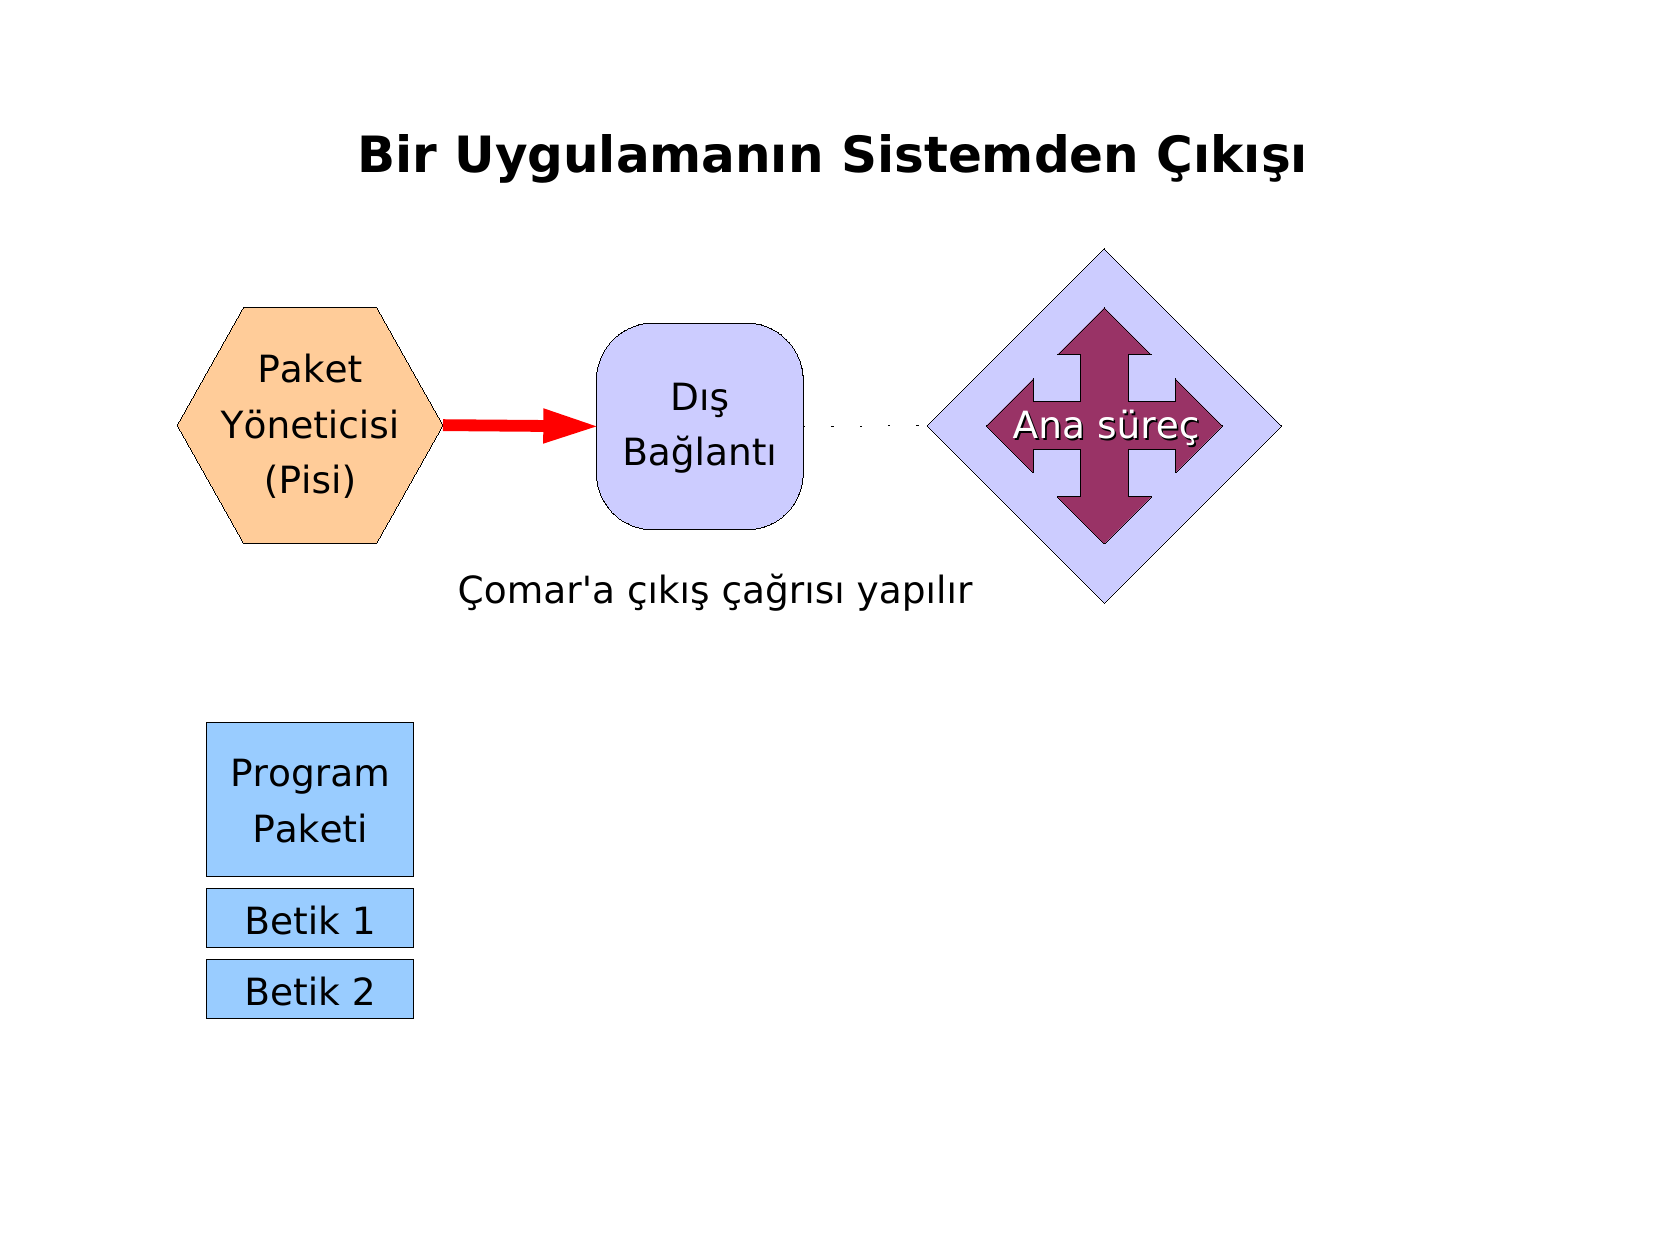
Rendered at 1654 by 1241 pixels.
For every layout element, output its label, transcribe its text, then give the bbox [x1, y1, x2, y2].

text_box Ana süreç [997, 396, 1270, 504]
text_box [225, 307, 396, 340]
text_box [206, 959, 414, 1019]
text_box [1270, 414, 1282, 438]
text_box [415, 375, 442, 475]
text_box [177, 375, 205, 475]
text_box [224, 510, 396, 544]
text_box [206, 888, 414, 948]
text_box [927, 248, 1252, 496]
text_box Bir Uygulamanın Sistemden Çıkışı [342, 118, 1324, 192]
text_box Çomar'a çıkış çağrısı yapılır [442, 561, 989, 620]
text_box [206, 722, 414, 877]
text_box Paket Yöneticisi (Pisi) [205, 340, 415, 510]
text_box Betik 2 [229, 963, 391, 1022]
text_box [1005, 504, 1204, 604]
text_box Betik 1 [229, 892, 391, 951]
text_box Dış Bağlantı [607, 367, 793, 482]
text_box Program Paketi [215, 744, 405, 859]
text_box [596, 323, 804, 530]
